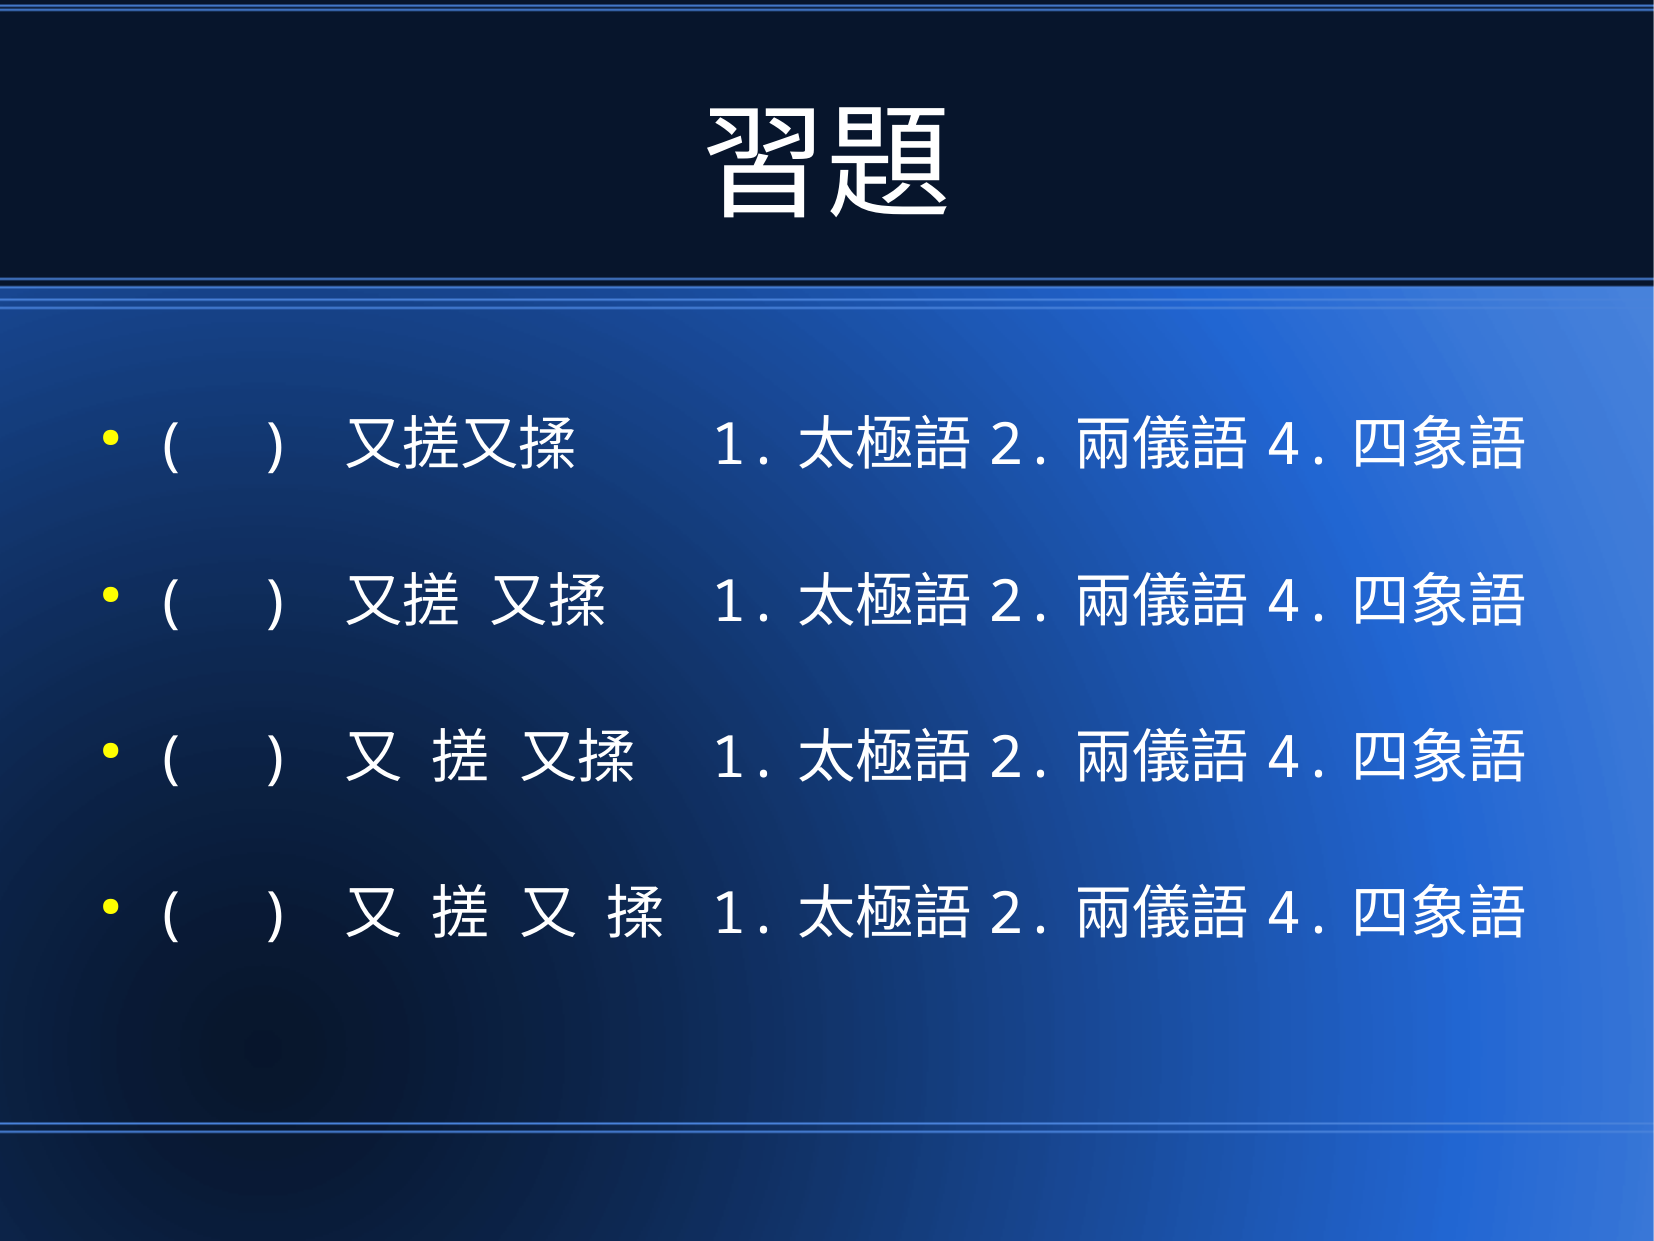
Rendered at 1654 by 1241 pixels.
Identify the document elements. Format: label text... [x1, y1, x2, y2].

list ( ) 又搓又揉 1.太極語2.兩儀語4.四象語 ( ) 又搓 又揉 1.太極語2.兩儀語4.四象語 ( ) 又 搓 又揉 1.太極語2.兩儀語4.四象語 ( ) 又 搓 又 揉 1.太極語2.兩儀語4.四象語 [82, 355, 1571, 1241]
title 習題 [82, 49, 1571, 257]
picture [0, 0, 1654, 1241]
